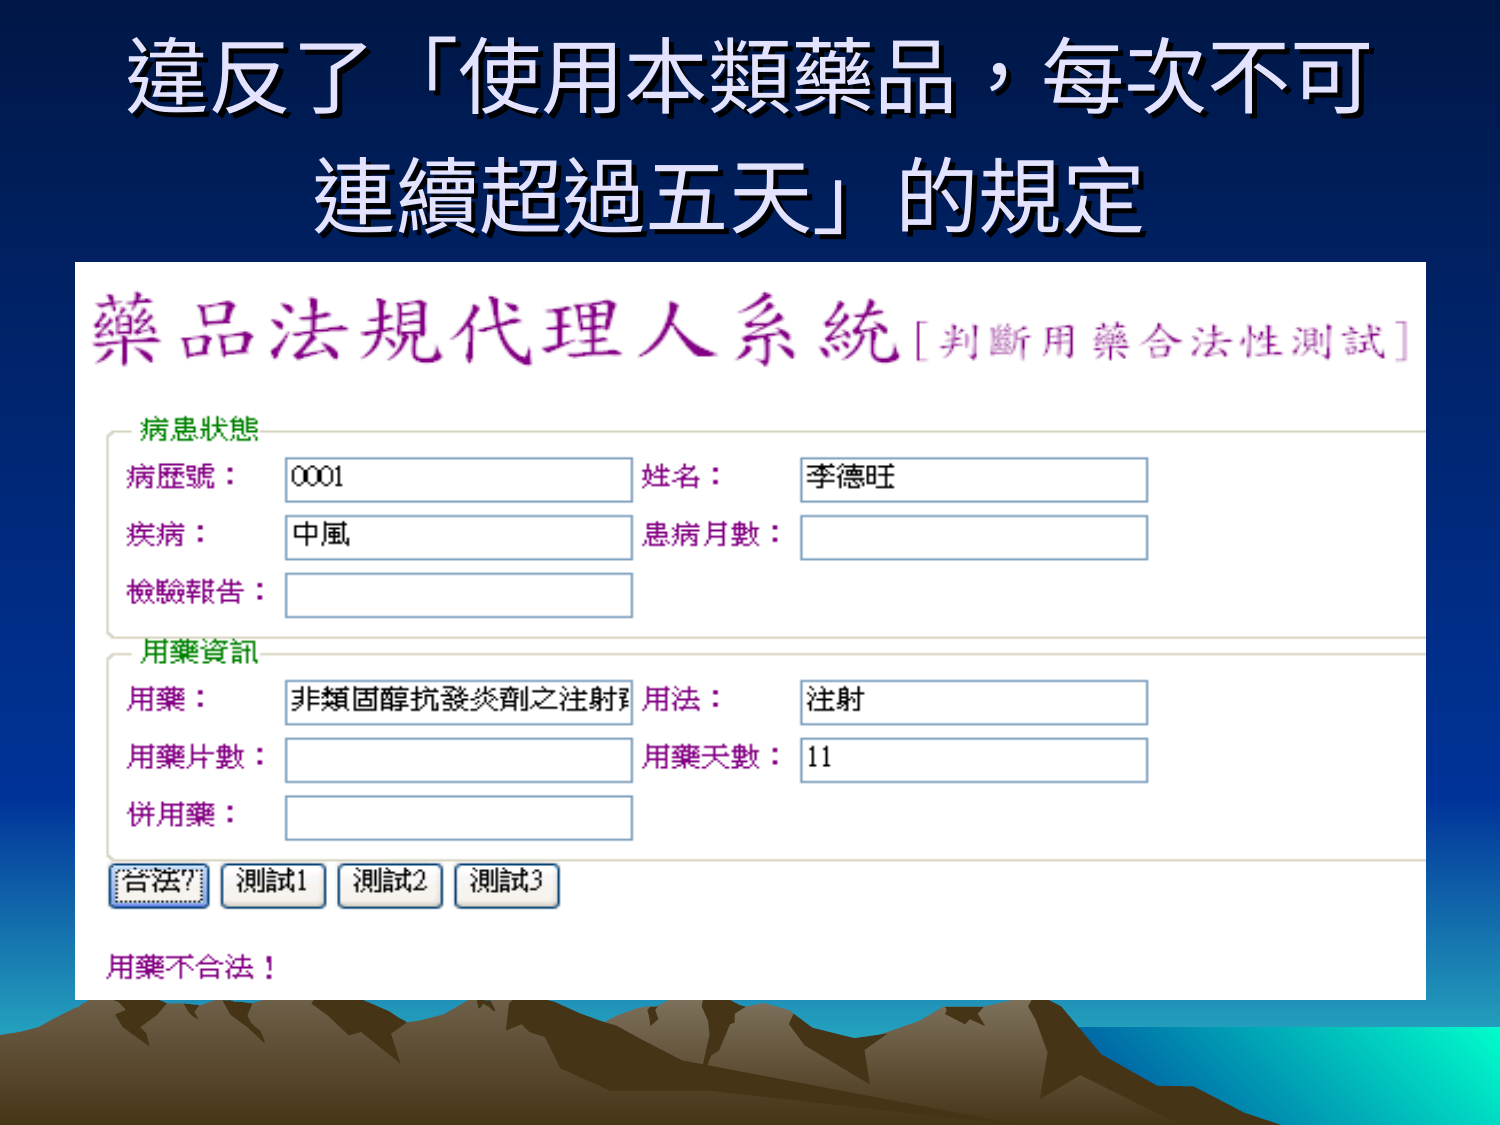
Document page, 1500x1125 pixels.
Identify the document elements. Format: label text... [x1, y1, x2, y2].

picture [75, 262, 1426, 1000]
title 違反了「使用本類藥品，每次不可連續超過五天」的規定 [75, 23, 1426, 239]
